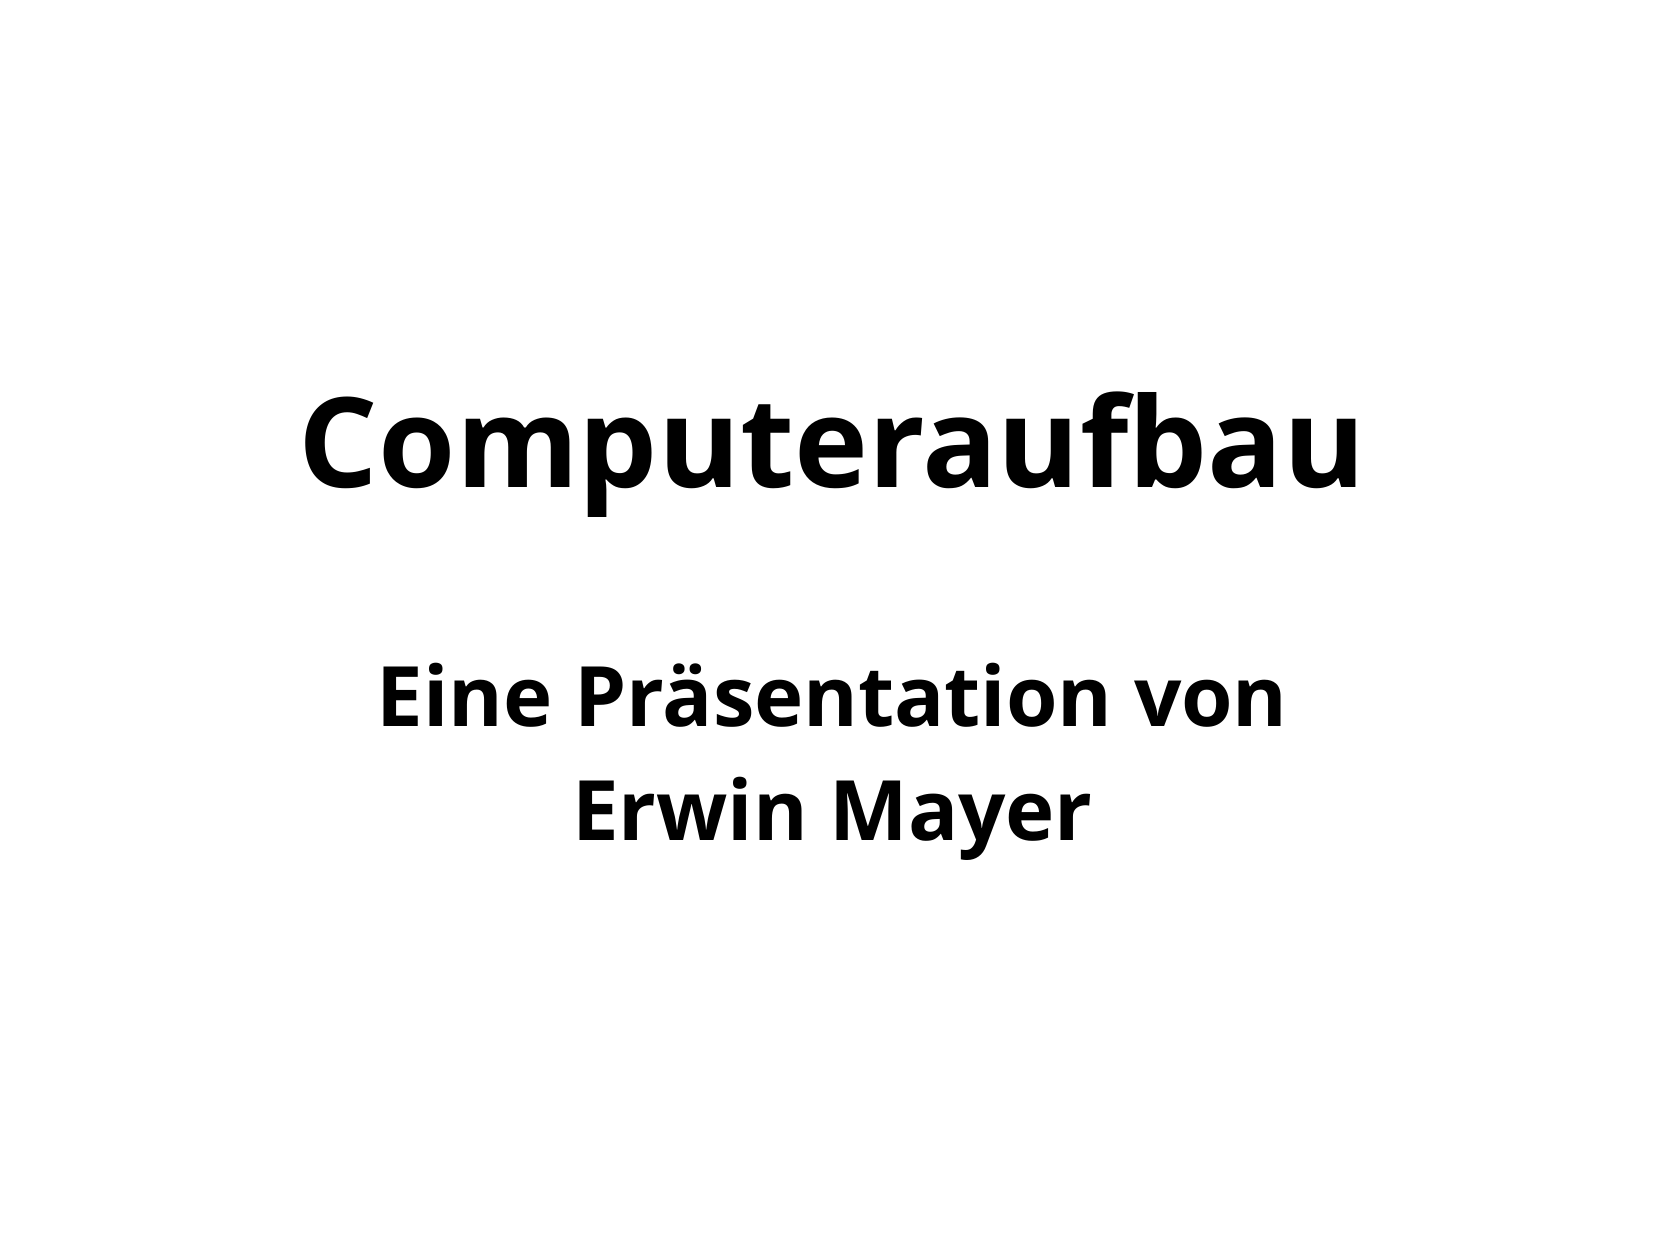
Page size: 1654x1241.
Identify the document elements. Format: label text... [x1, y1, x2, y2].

subtitle Computeraufbau Eine Präsentation von Erwin Mayer [70, 49, 1595, 1170]
